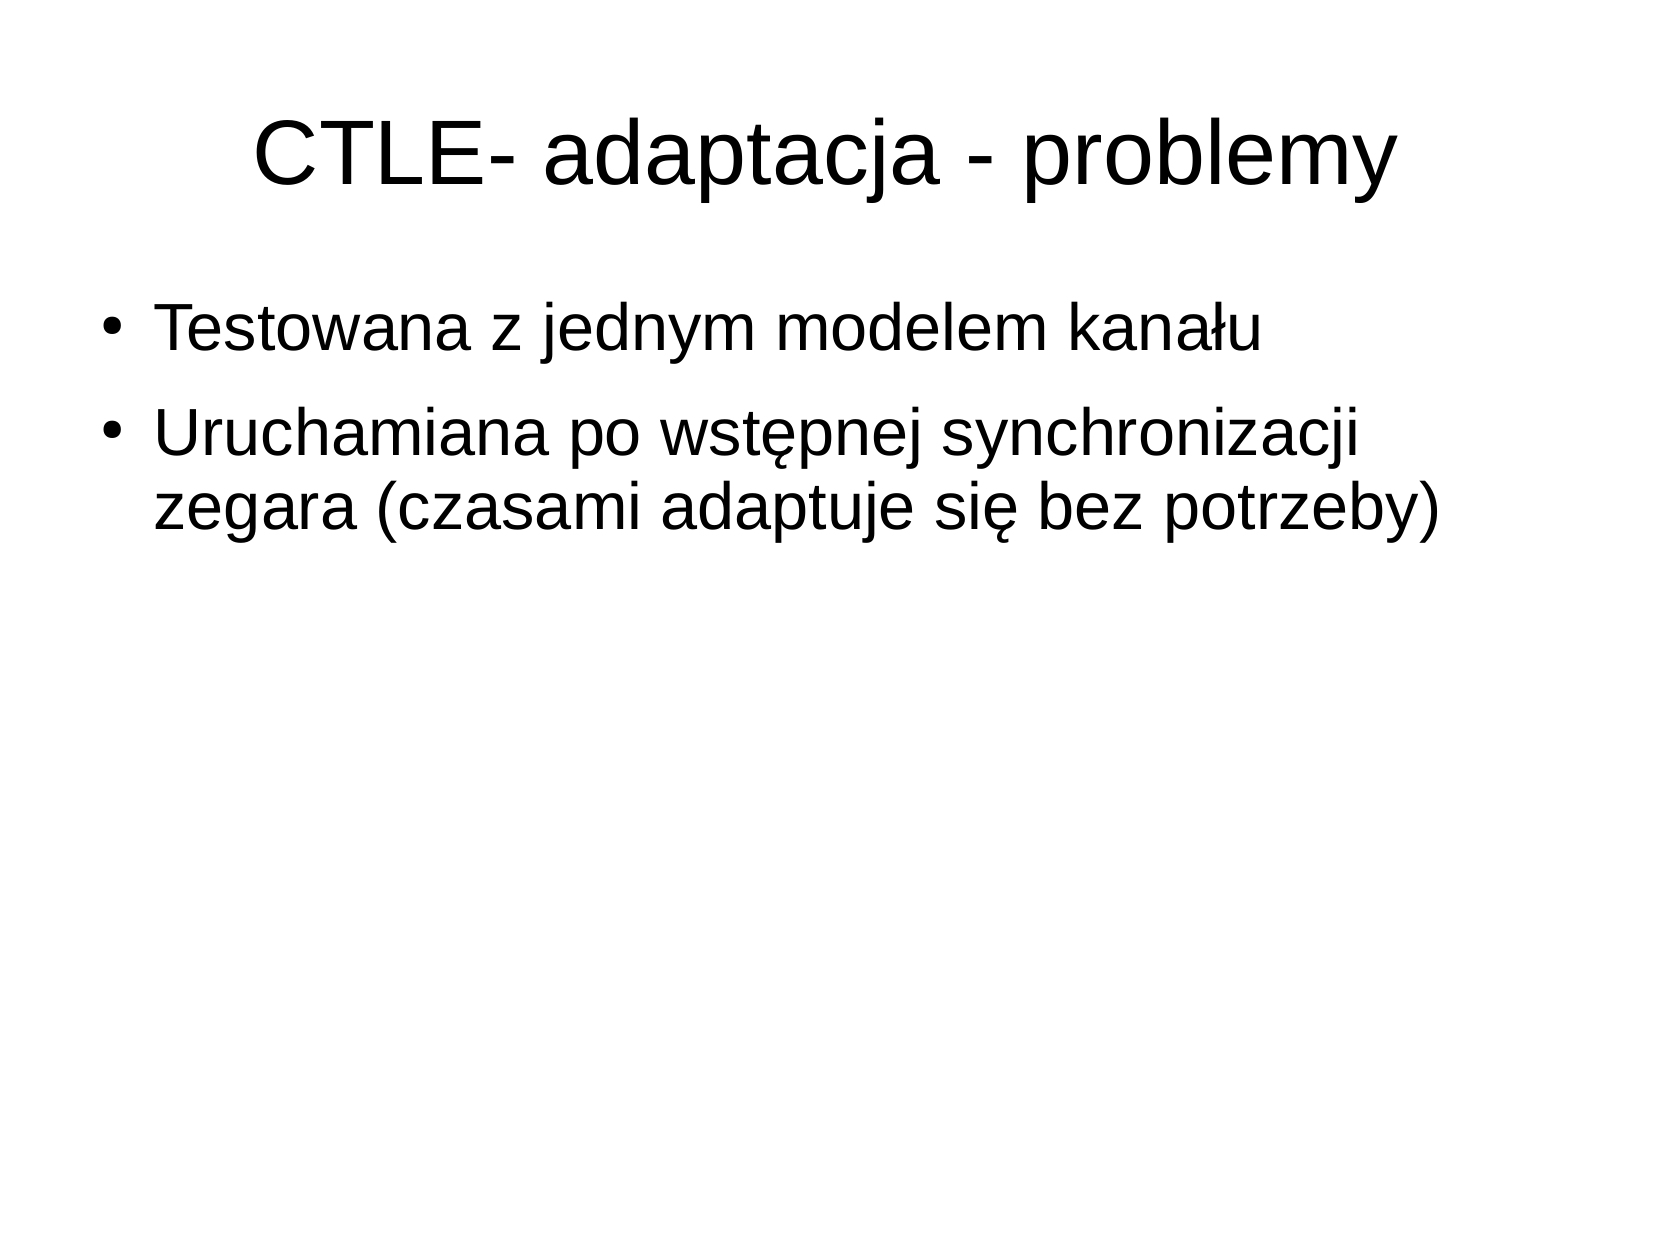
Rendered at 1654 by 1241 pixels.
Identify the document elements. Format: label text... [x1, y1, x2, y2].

title CTLE- adaptacja - problemy [82, 49, 1571, 257]
list Testowana z jednym modelem kanału Uruchamiana po wstępnej synchronizacji zegara (czasami adaptuje się bez potrzeby) [82, 290, 1571, 1010]
